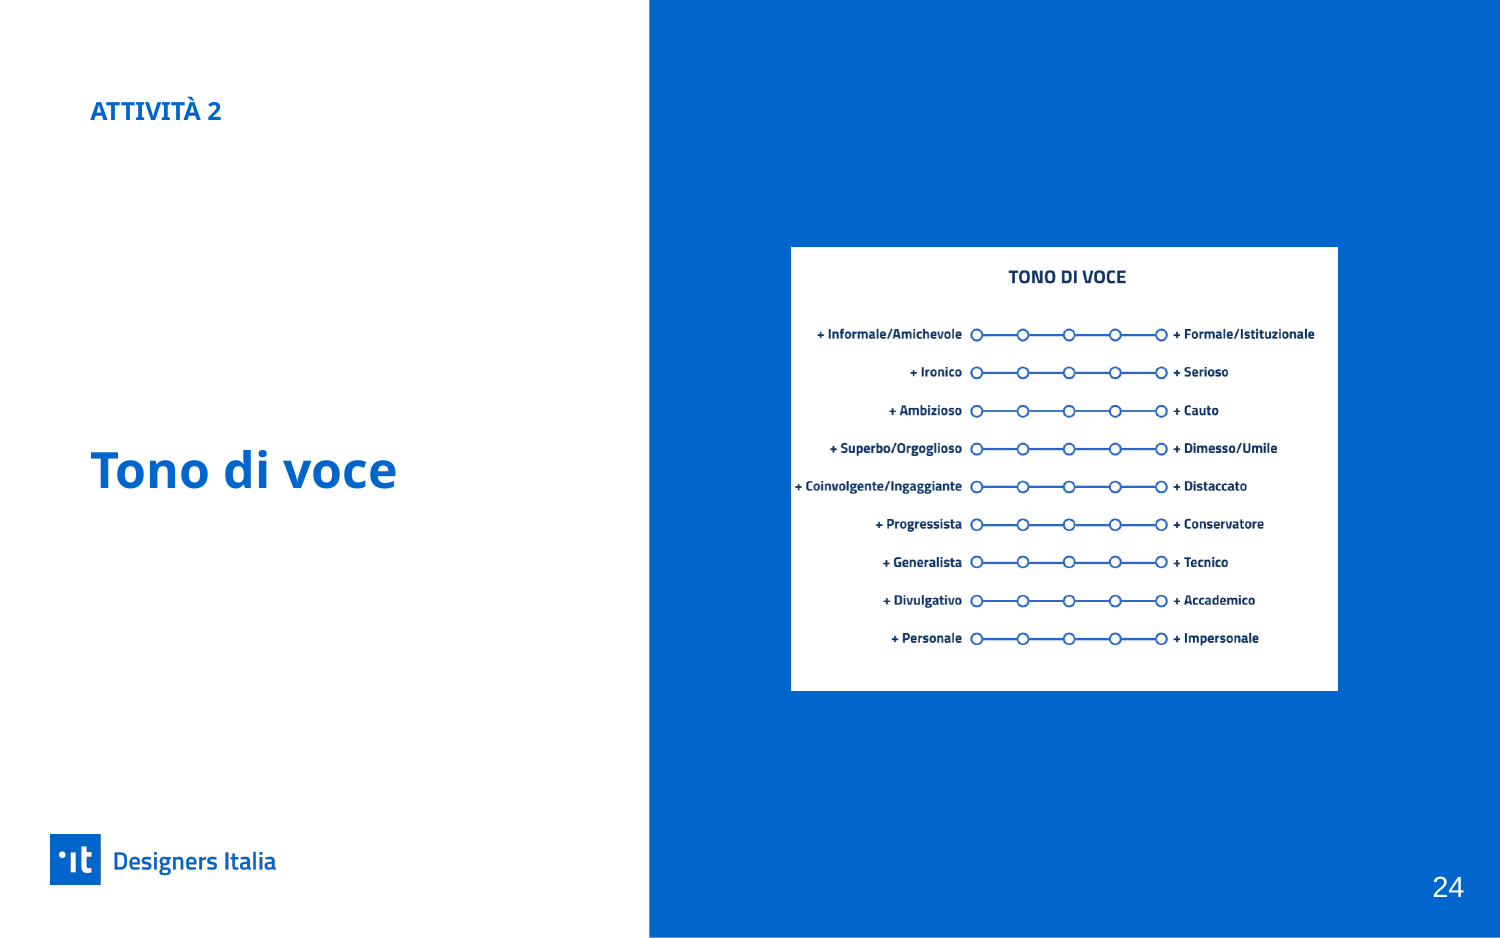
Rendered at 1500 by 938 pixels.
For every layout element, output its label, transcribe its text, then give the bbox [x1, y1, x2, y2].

text_box [649, 0, 1500, 938]
slide_number <numero> [1389, 850, 1480, 922]
picture [791, 247, 1338, 691]
text_box ATTIVITÀ 2 [75, 87, 779, 134]
picture [50, 834, 289, 885]
text_box Tono di voce [75, 426, 563, 512]
